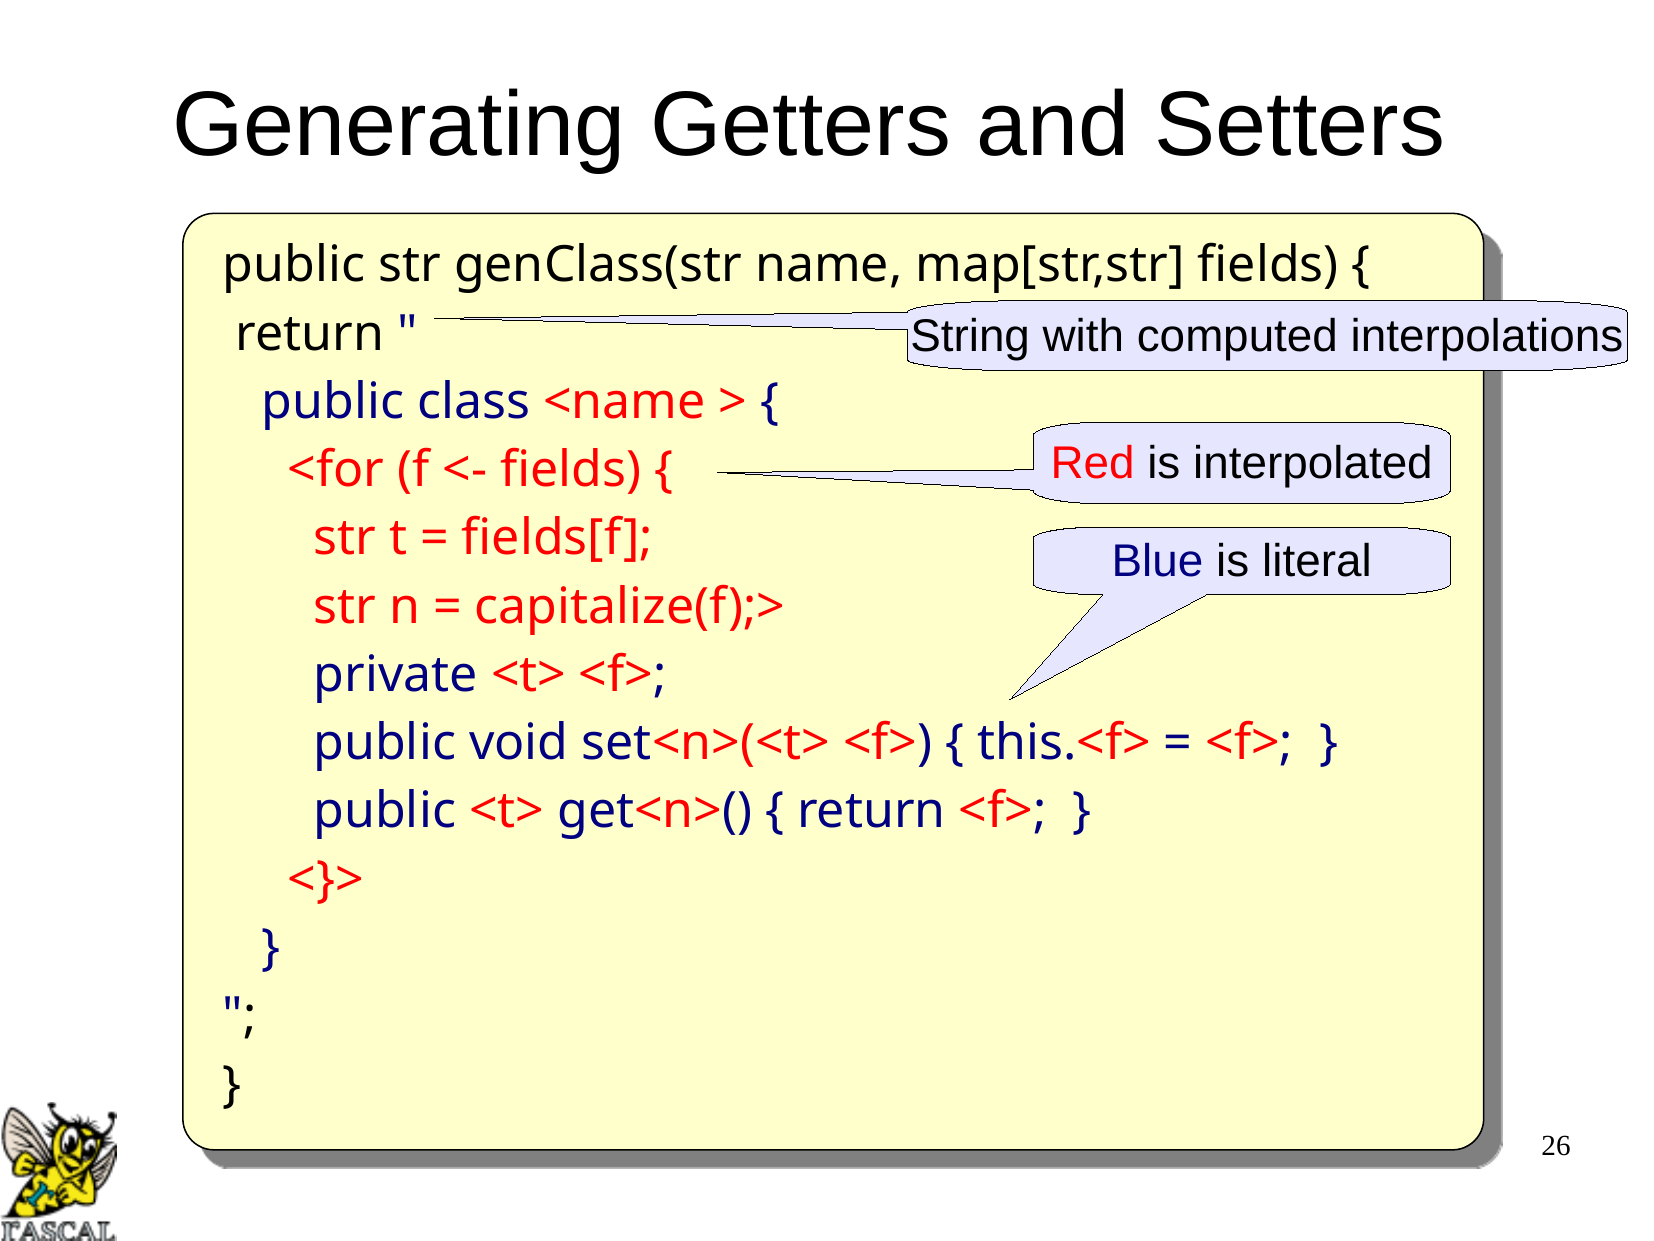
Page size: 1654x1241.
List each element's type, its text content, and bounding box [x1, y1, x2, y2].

text_box Red is interpolated [717, 422, 1451, 504]
text_box String with computed interpolations [434, 300, 1628, 371]
title Generating Getters and Setters [65, 20, 1554, 228]
text_box public str genClass(str name, map[str,str] fields) { return " public class <name > { <for (f <- fields) { str t = fields[f]; str n = capitalize(f);> private <t> <f>; public void set<n>(<t> <f>) { this.<f> = <f>; } public <t> get<n>() { return <f>; } <}> } "; } [208, 220, 1480, 1241]
text_box [1480, 371, 1484, 1134]
picture [0, 1102, 117, 1241]
text_box Blue is literal [1009, 527, 1451, 700]
text_box [182, 213, 1472, 1150]
text_box [1480, 229, 1484, 300]
